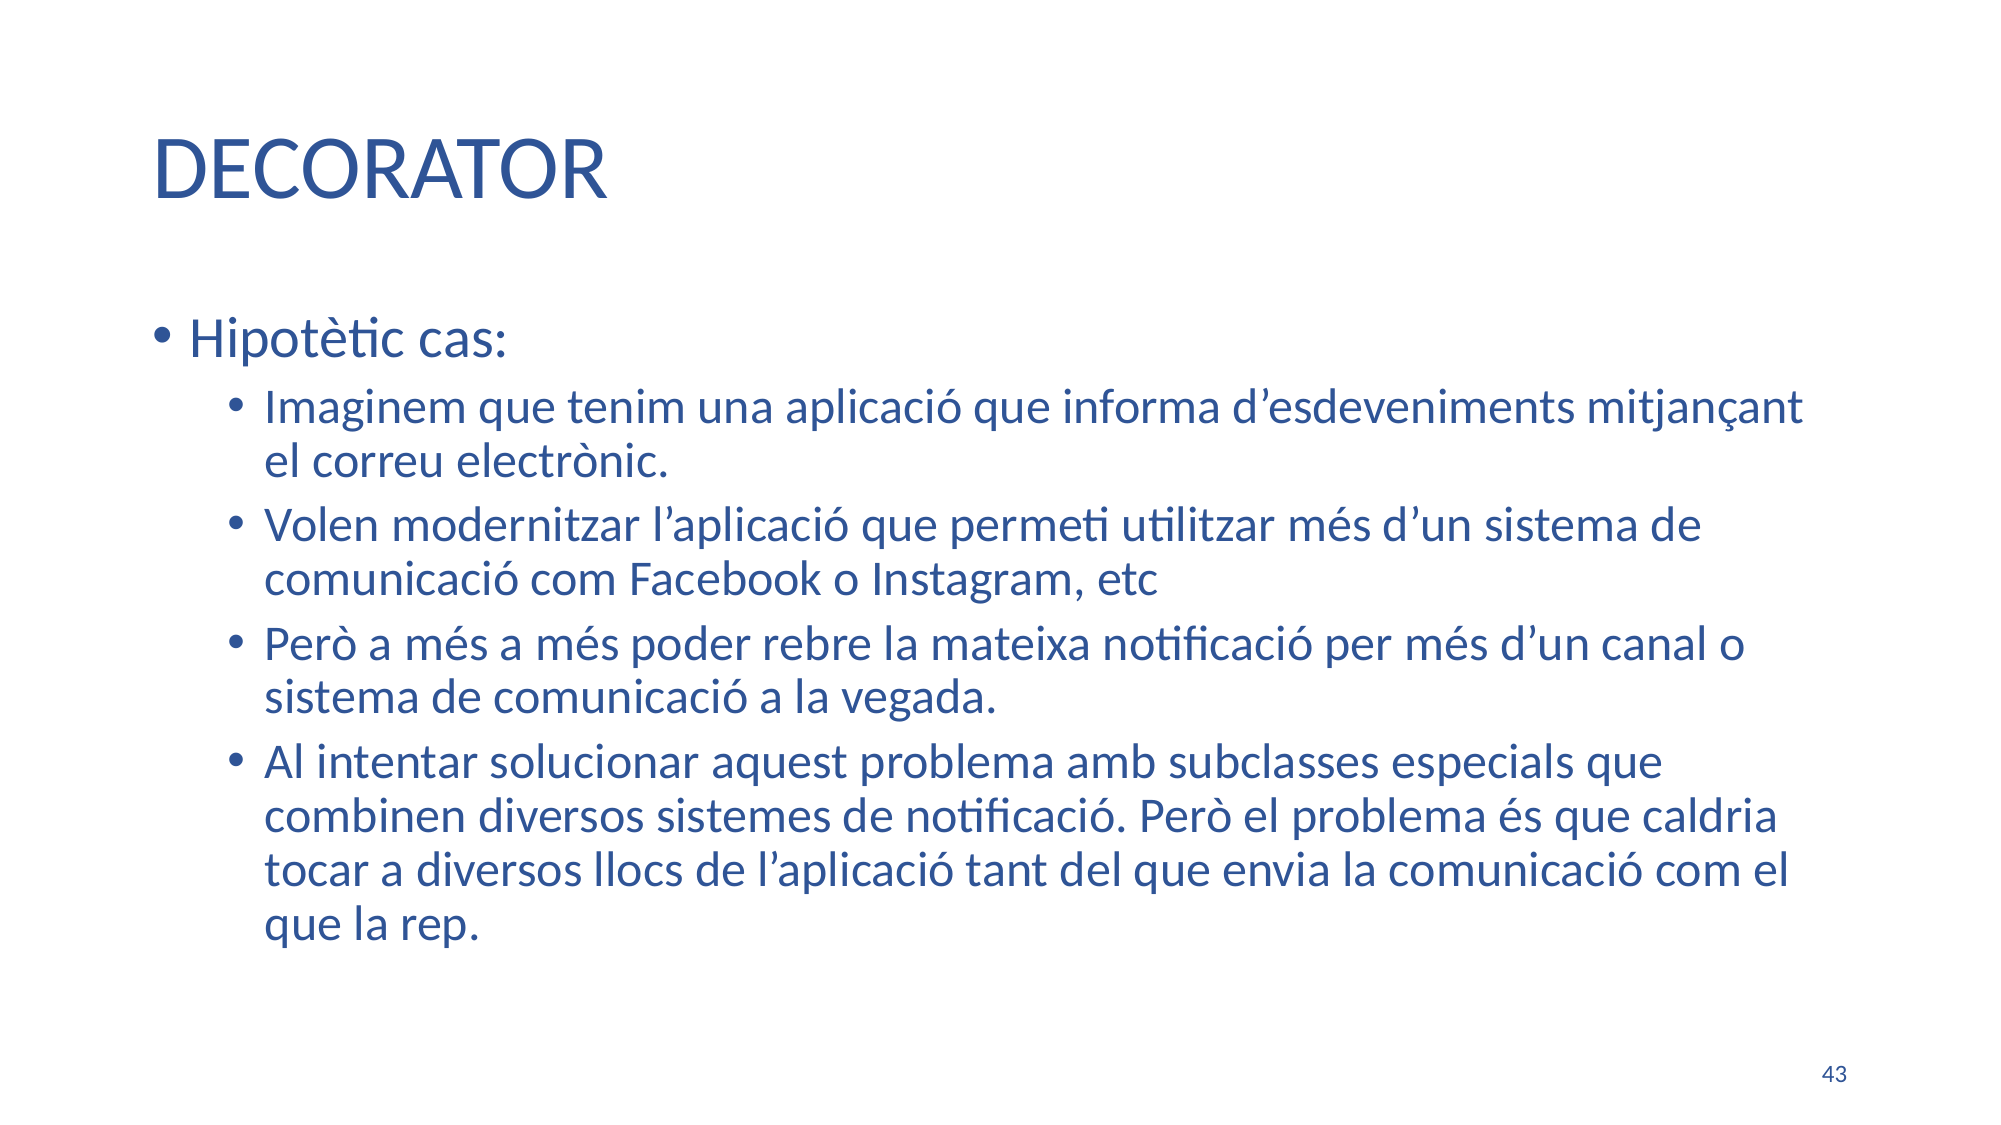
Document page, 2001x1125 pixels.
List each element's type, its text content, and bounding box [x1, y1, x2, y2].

title DECORATOR [137, 59, 1863, 278]
list Hipotètic cas: Imaginem que tenim una aplicació que informa d’esdeveniments mitjançant el correu electrònic. Volen modernitzar l’aplicació que permeti utilitzar més d’un sistema de comunicació com Facebook o Instagram, etc Però a més a més poder rebre la mateixa notificació per més d’un canal o sistema de comunicació a la vegada. Al intentar solucionar aquest problema amb subclasses especials que combinen diversos sistemes de notificació. Però el problema és que caldria tocar a diversos llocs de l’aplicació tant del que envia la comunicació com el que la rep. [137, 299, 1863, 1014]
slide_number <number> [1412, 1042, 1863, 1103]
